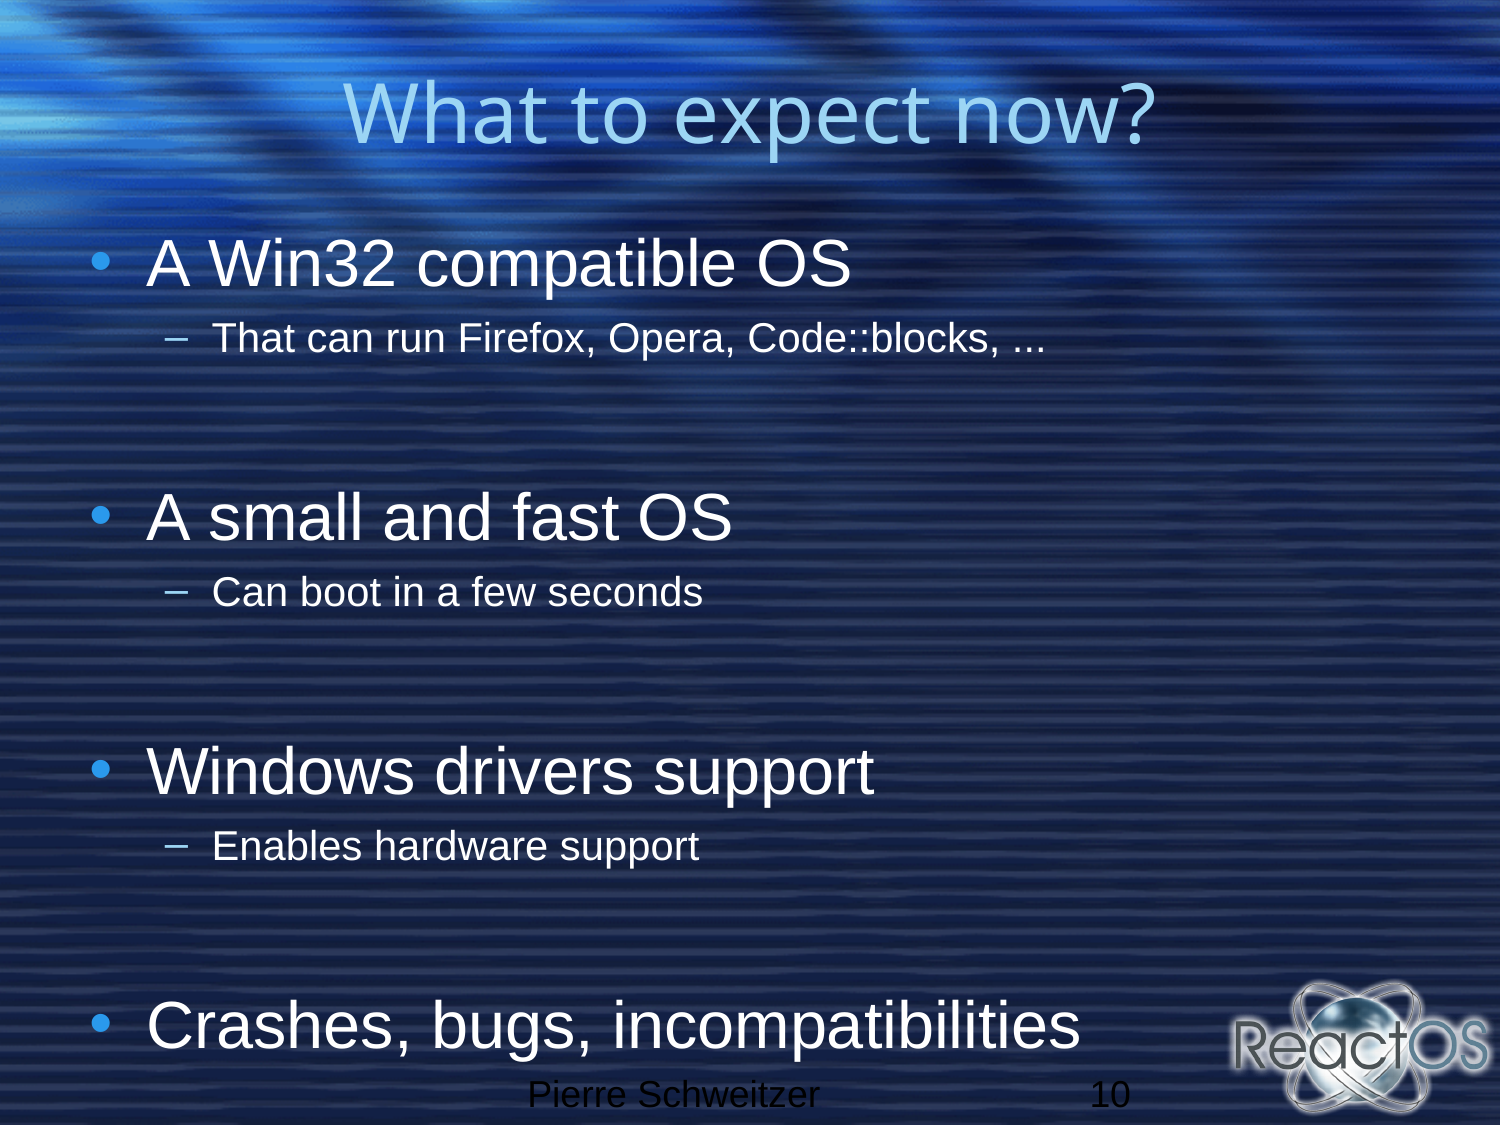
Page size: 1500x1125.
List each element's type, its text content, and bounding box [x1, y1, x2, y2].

picture [0, 0, 1500, 1125]
list A Win32 compatible OS That can run Firefox, Opera, Code::blocks, ... A small and fast OS Can boot in a few seconds Windows drivers support Enables hardware support Crashes, bugs, incompatibilities [75, 212, 1426, 1125]
title What to expect now? [75, 45, 1426, 176]
